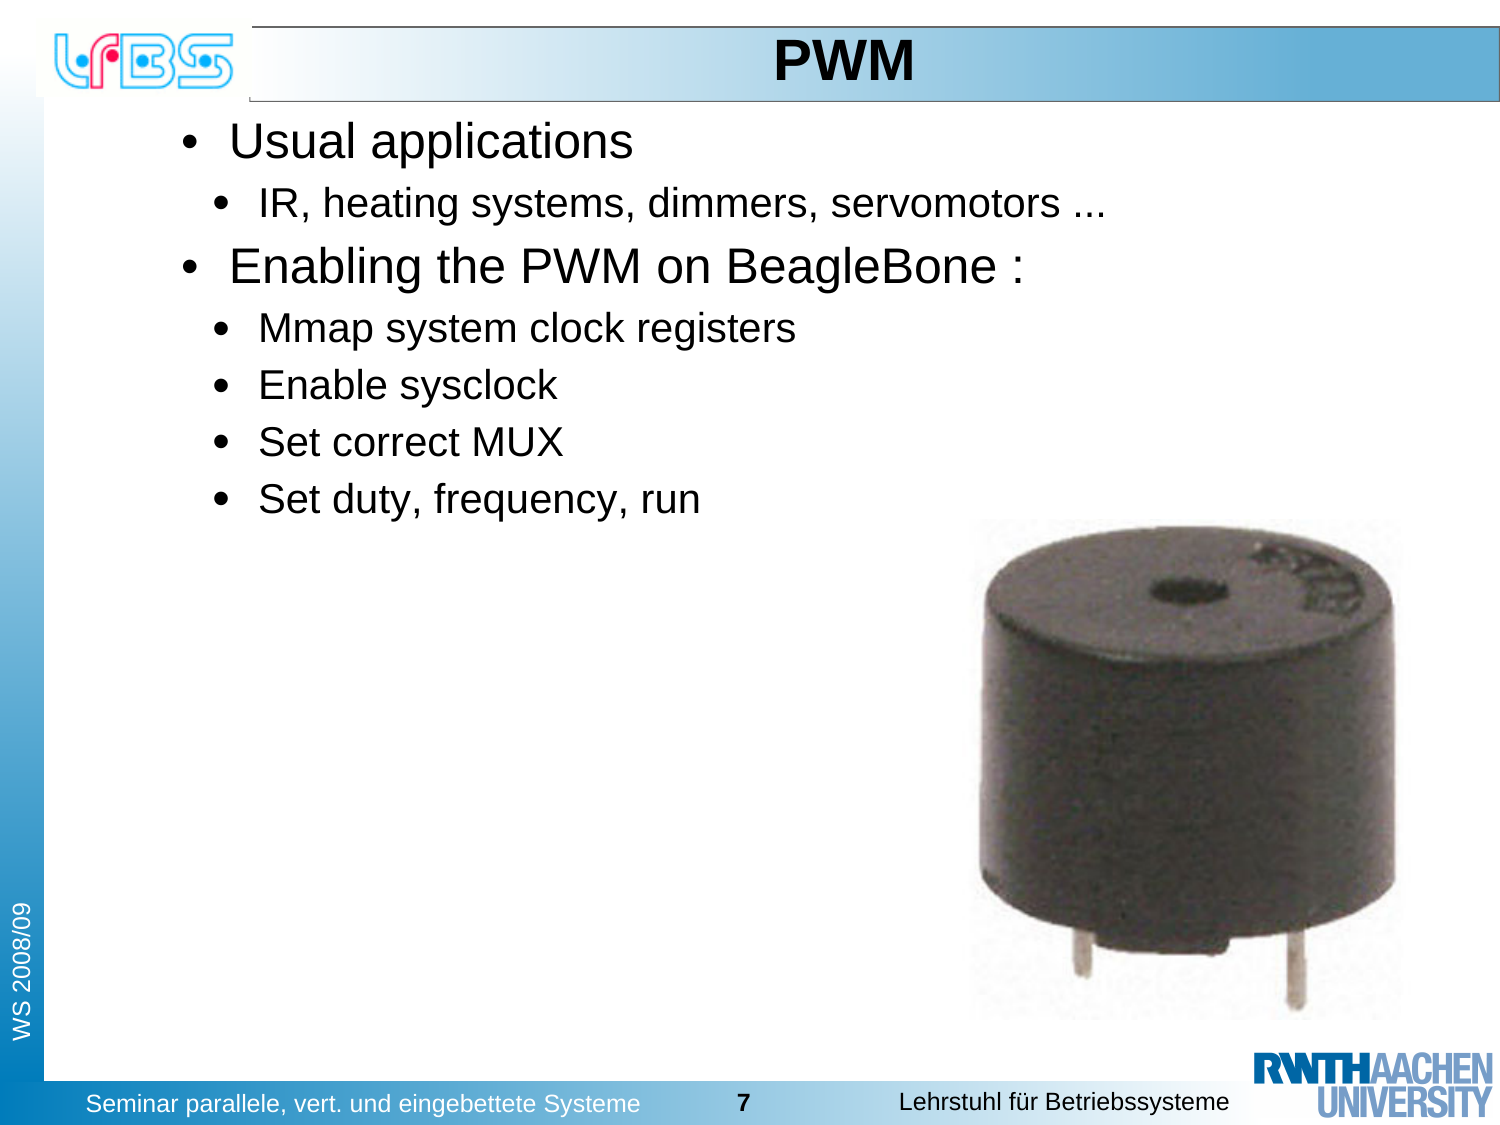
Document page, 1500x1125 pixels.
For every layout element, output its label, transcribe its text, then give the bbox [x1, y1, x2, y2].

list Usual applications IR, heating systems, dimmers, servomotors ... Enabling the PWM on BeagleBone : Mmap system clock registers Enable sysclock Set correct MUX Set duty, frequency, run [133, 113, 1459, 1071]
picture [36, 18, 242, 97]
title PWM [242, 0, 1447, 113]
picture [875, 519, 1500, 1020]
picture [1254, 1052, 1493, 1118]
